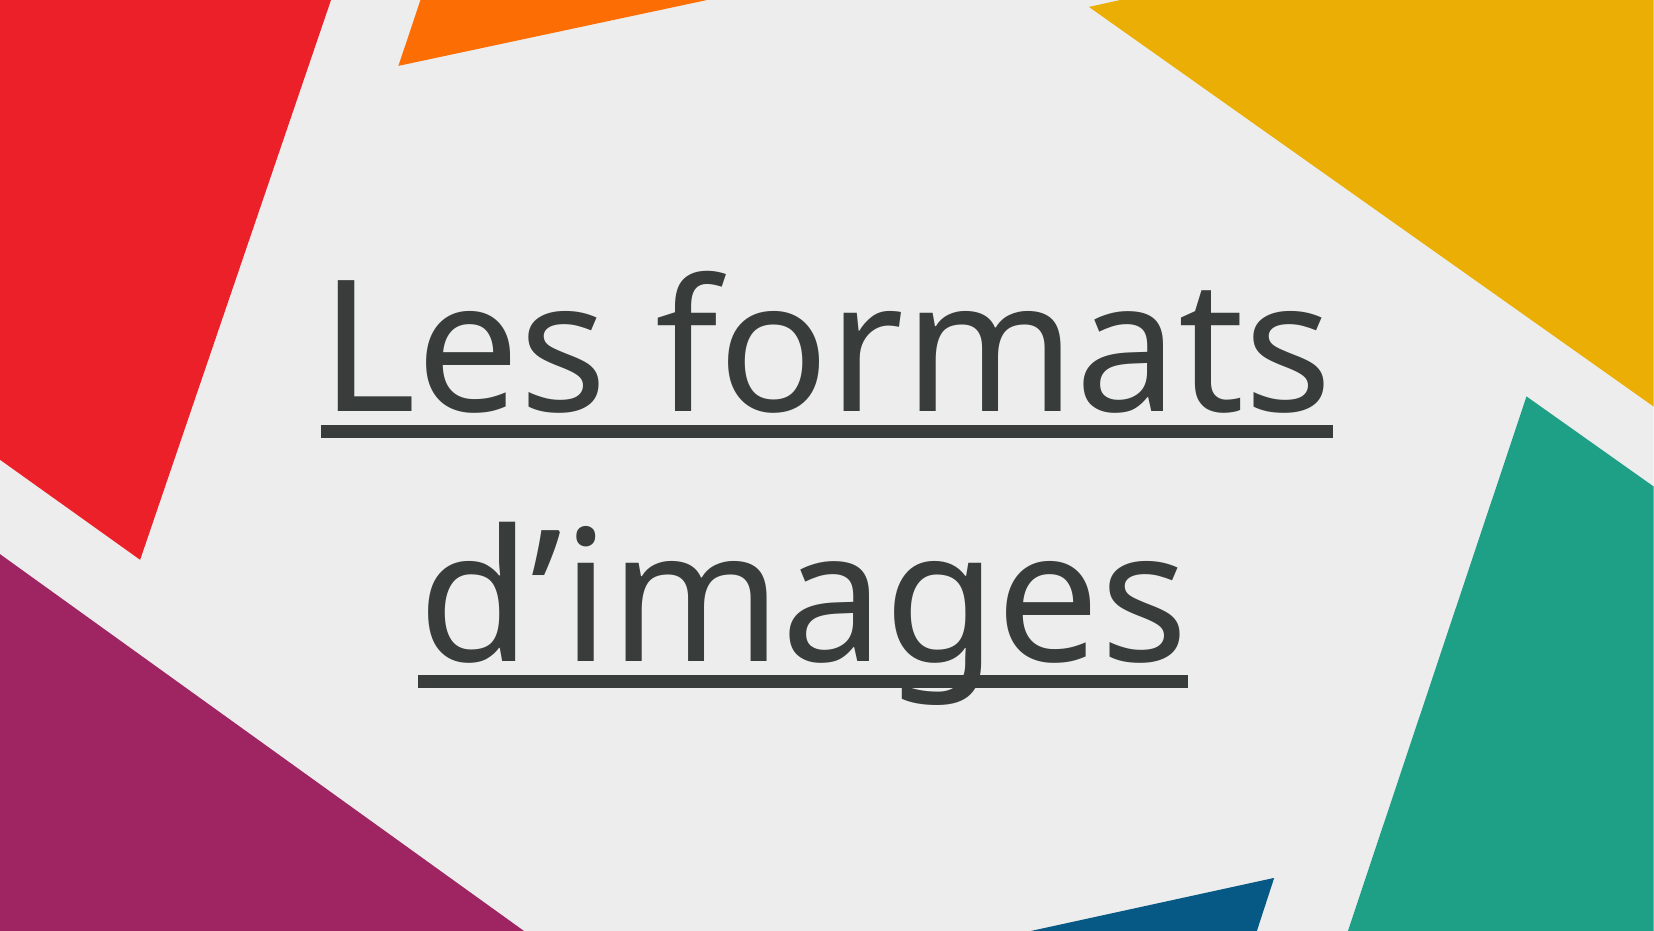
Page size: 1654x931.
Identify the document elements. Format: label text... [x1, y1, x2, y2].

subtitle Les formats d’images [82, 195, 1571, 735]
